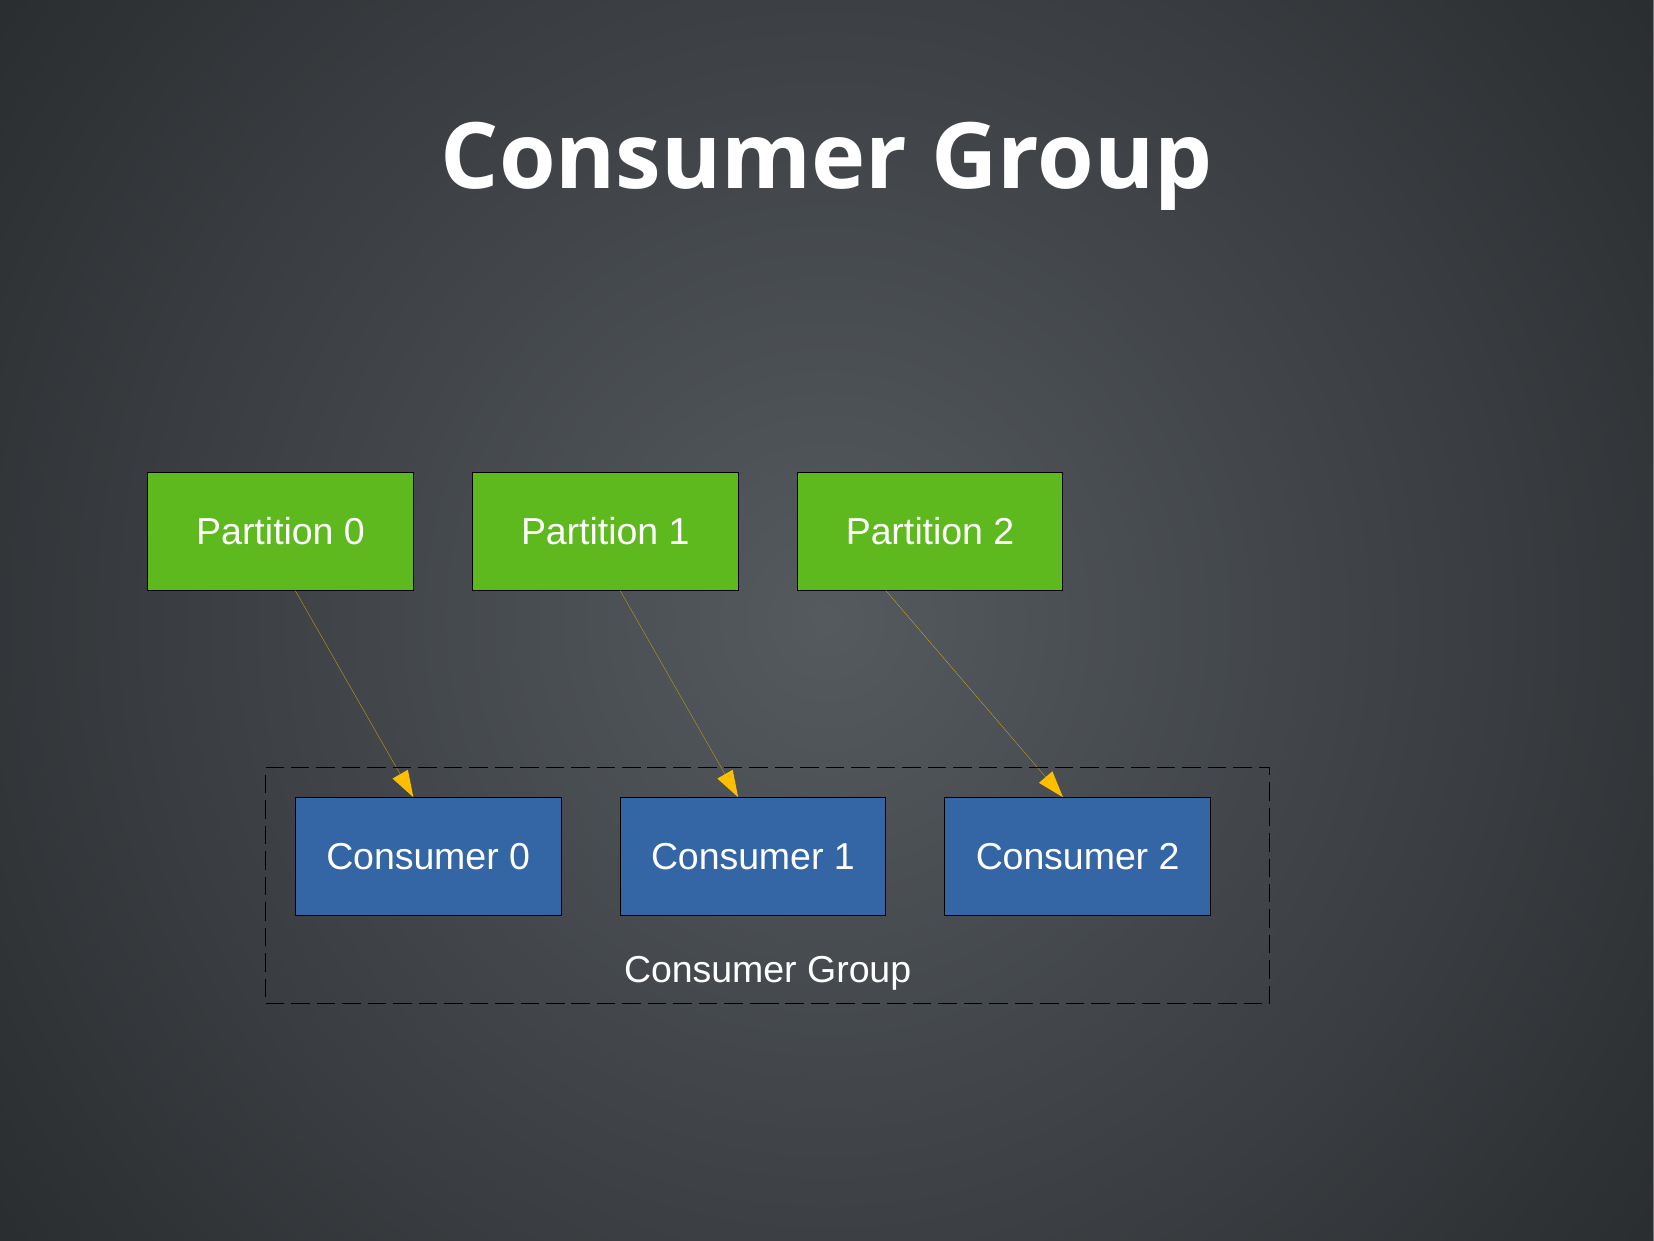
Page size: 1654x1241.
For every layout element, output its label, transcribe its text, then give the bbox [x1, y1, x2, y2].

text_box Partition 1 [472, 472, 739, 591]
title Consumer Group [82, 49, 1571, 257]
text_box Partition 0 [147, 472, 414, 591]
picture [0, 0, 1654, 1241]
text_box Consumer Group [265, 767, 1270, 1004]
text_box Partition 2 [797, 472, 1063, 591]
